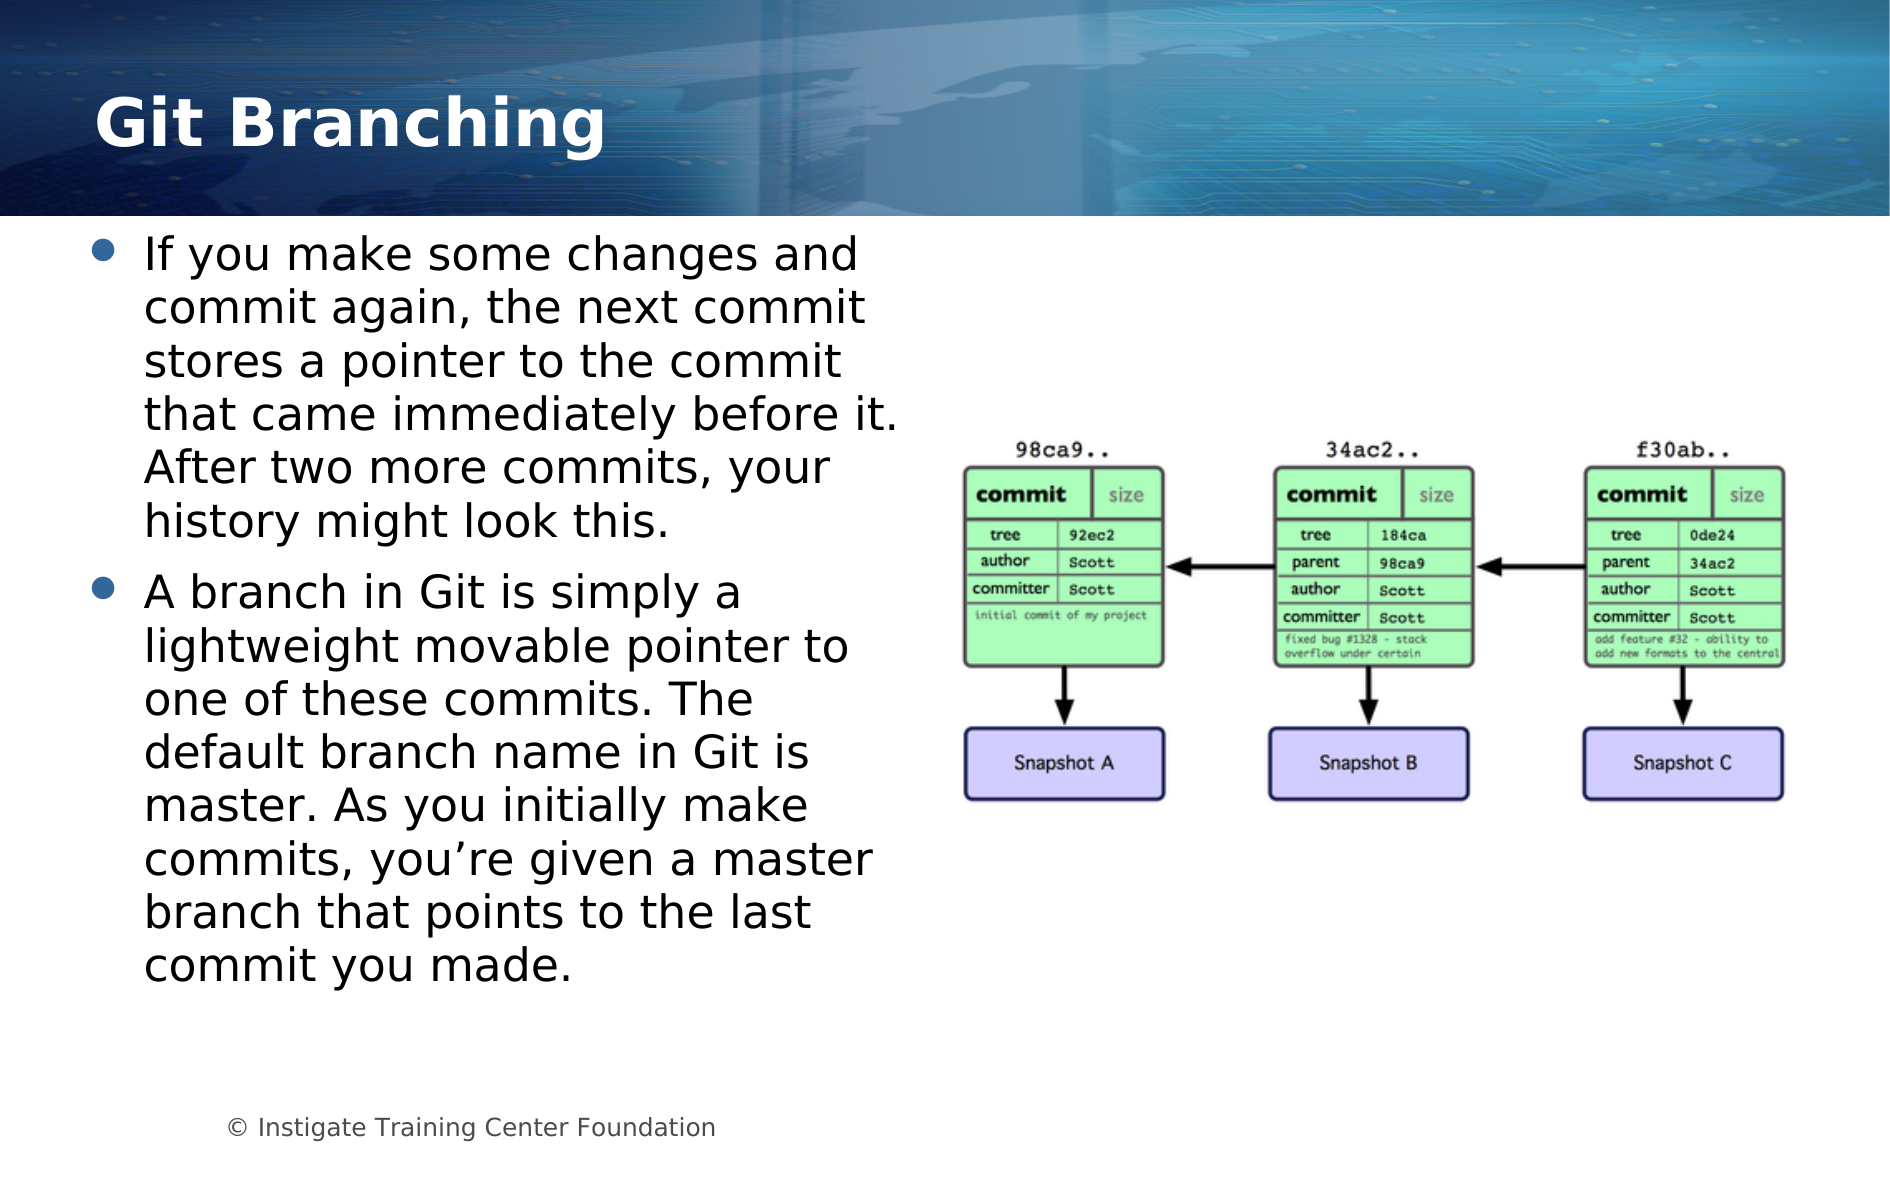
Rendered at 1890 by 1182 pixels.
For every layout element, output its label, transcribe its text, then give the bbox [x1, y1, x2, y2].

list If you make some changes and commit again, the next commit stores a pointer to the commit that came immediately before it. After two more commits, your history might look this. A branch in Git is simply a lightweight movable pointer to one of these commits. The default branch name in Git is master. As you initially make commits, you’re given a master branch that points to the last commit you made. [88, 228, 918, 1008]
picture [959, 433, 1789, 803]
title Git Branching [94, 47, 1793, 217]
picture [0, 0, 1890, 216]
